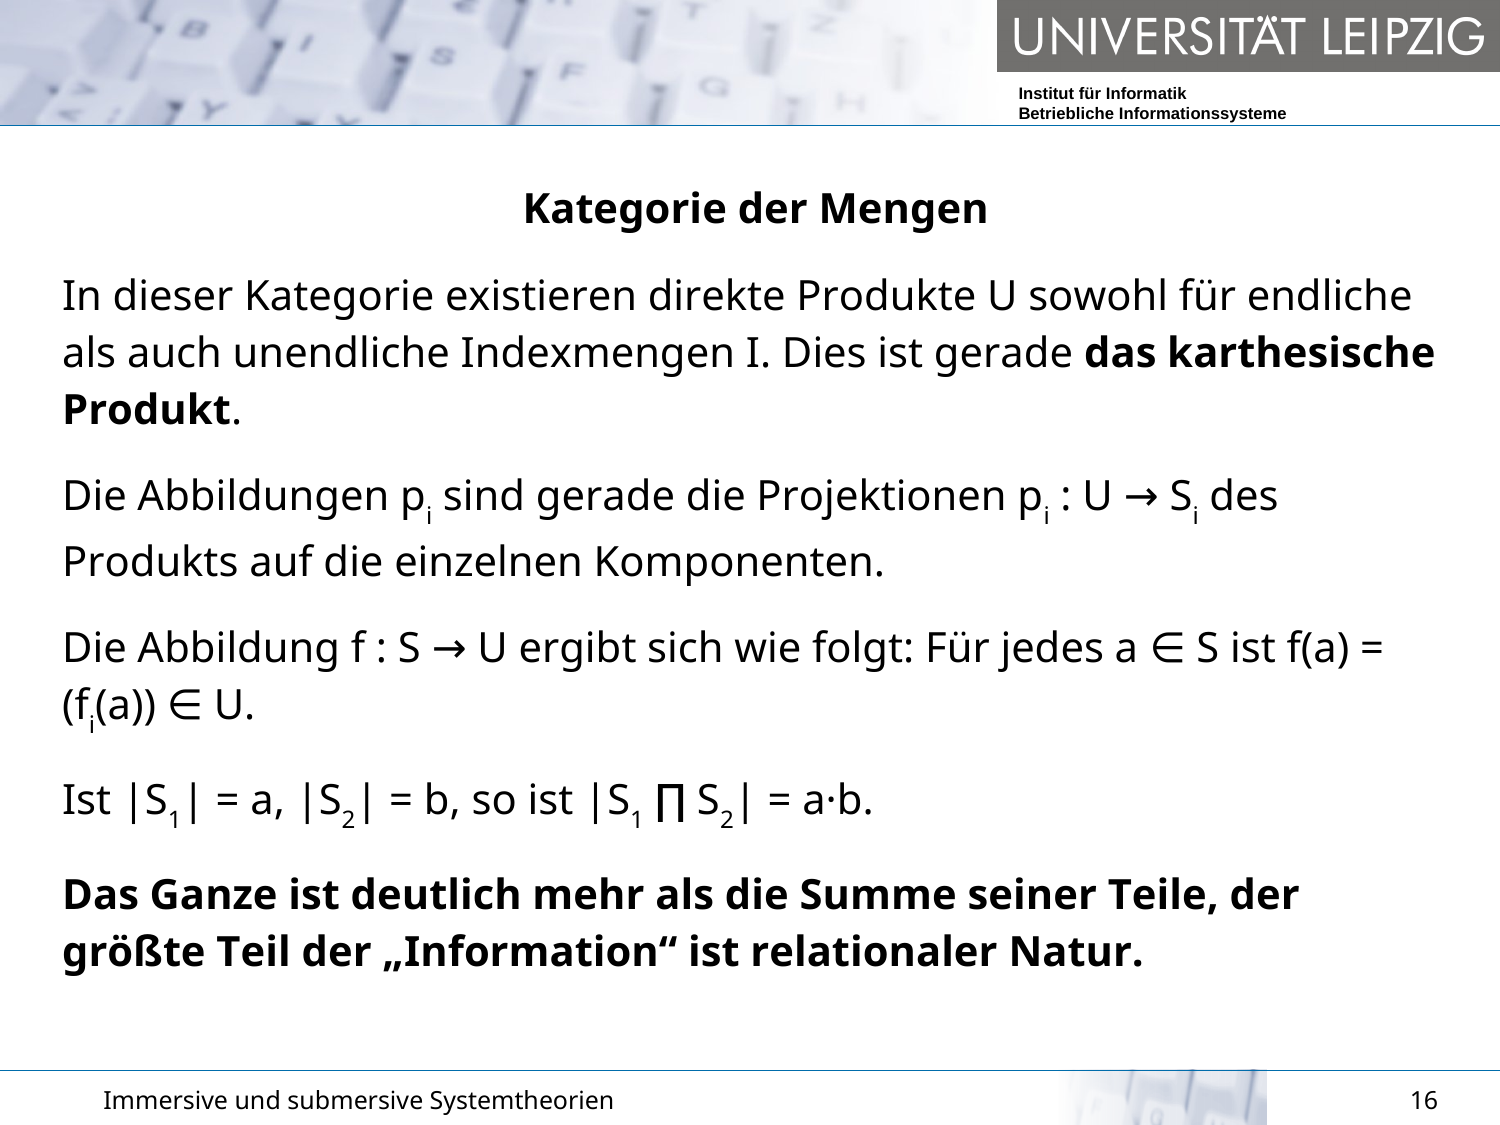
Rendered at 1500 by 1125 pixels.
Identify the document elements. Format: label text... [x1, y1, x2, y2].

picture [0, 0, 1500, 125]
picture [1057, 1071, 1267, 1125]
list Kategorie der Mengen In dieser Kategorie existieren direkte Produkte U sowohl für endliche als auch unendliche Indexmengen I. Dies ist gerade das karthesische Produkt. Die Abbildungen pi sind gerade die Projektionen pi : U → Si des Produkts auf die einzelnen Komponenten. Die Abbildung f : S → U ergibt sich wie folgt: Für jedes a ∈ S ist f(a) = (fi(a)) ∈ U. Ist |S1| = a, |S2| = b, so ist |S1 ∏ S2| = a·b. Das Ganze ist deutlich mehr als die Summe seiner Teile, der größte Teil der „Information“ ist relationaler Natur. [47, 171, 1465, 928]
